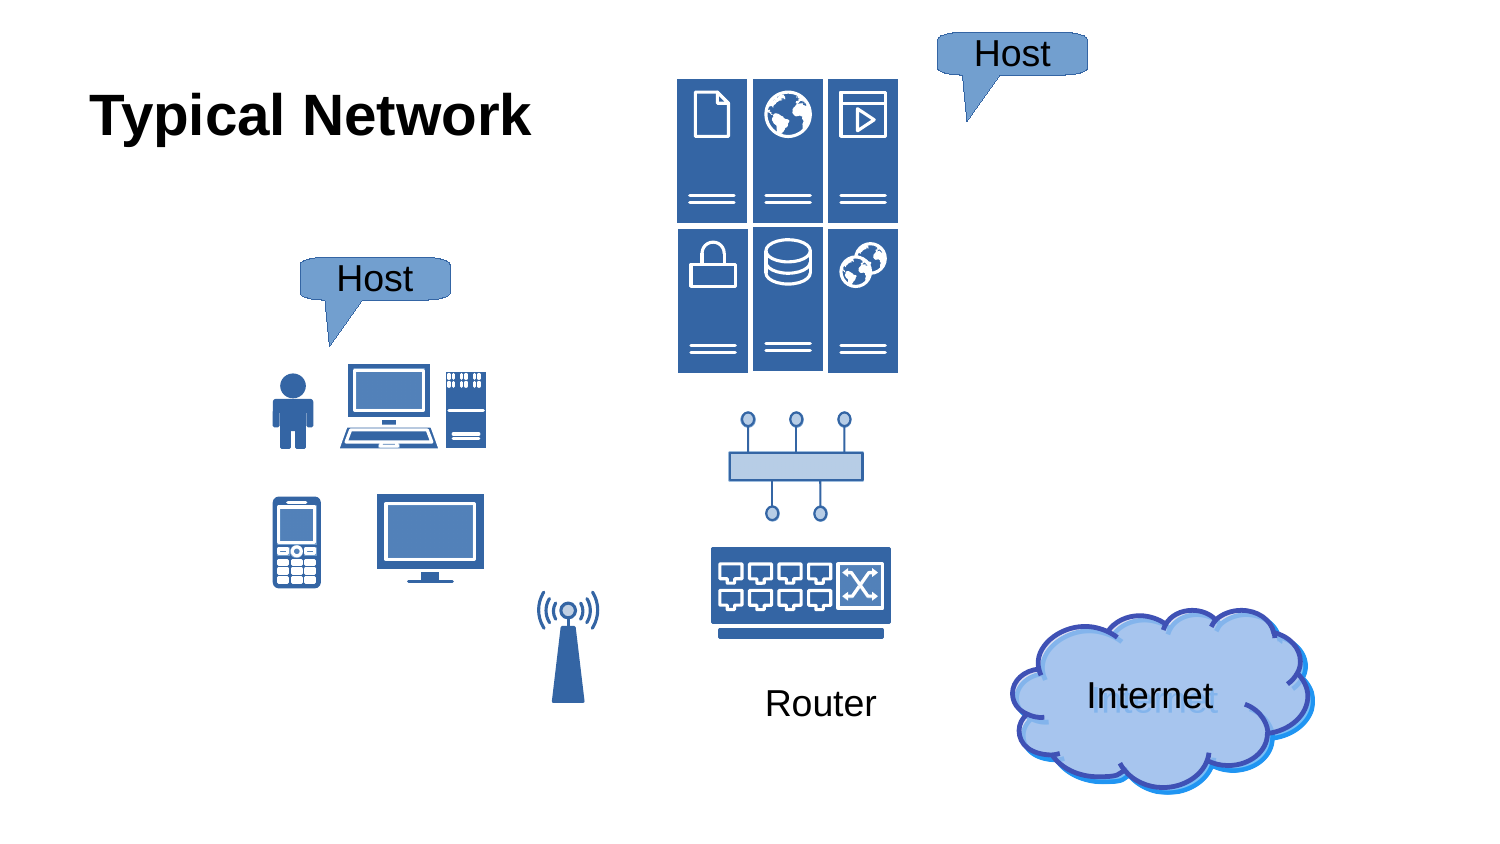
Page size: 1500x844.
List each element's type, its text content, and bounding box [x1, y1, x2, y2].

text_box Host [300, 257, 451, 347]
text_box [712, 548, 890, 623]
text_box [814, 507, 827, 521]
text_box [444, 370, 488, 450]
text_box [124, 400, 320, 587]
text_box Typical Network [75, 75, 563, 220]
text_box [838, 412, 851, 426]
text_box [729, 452, 863, 480]
text_box [560, 603, 576, 618]
text_box [790, 412, 803, 426]
text_box Internet [1012, 610, 1308, 788]
text_box [374, 492, 486, 582]
text_box Host [937, 32, 1088, 122]
text_box [675, 77, 749, 226]
text_box [281, 375, 305, 397]
text_box [719, 630, 883, 638]
text_box [337, 362, 441, 451]
text_box [742, 412, 755, 426]
text_box [553, 627, 583, 702]
text_box Router [750, 675, 901, 732]
text_box [676, 77, 901, 376]
text_box [766, 506, 779, 521]
